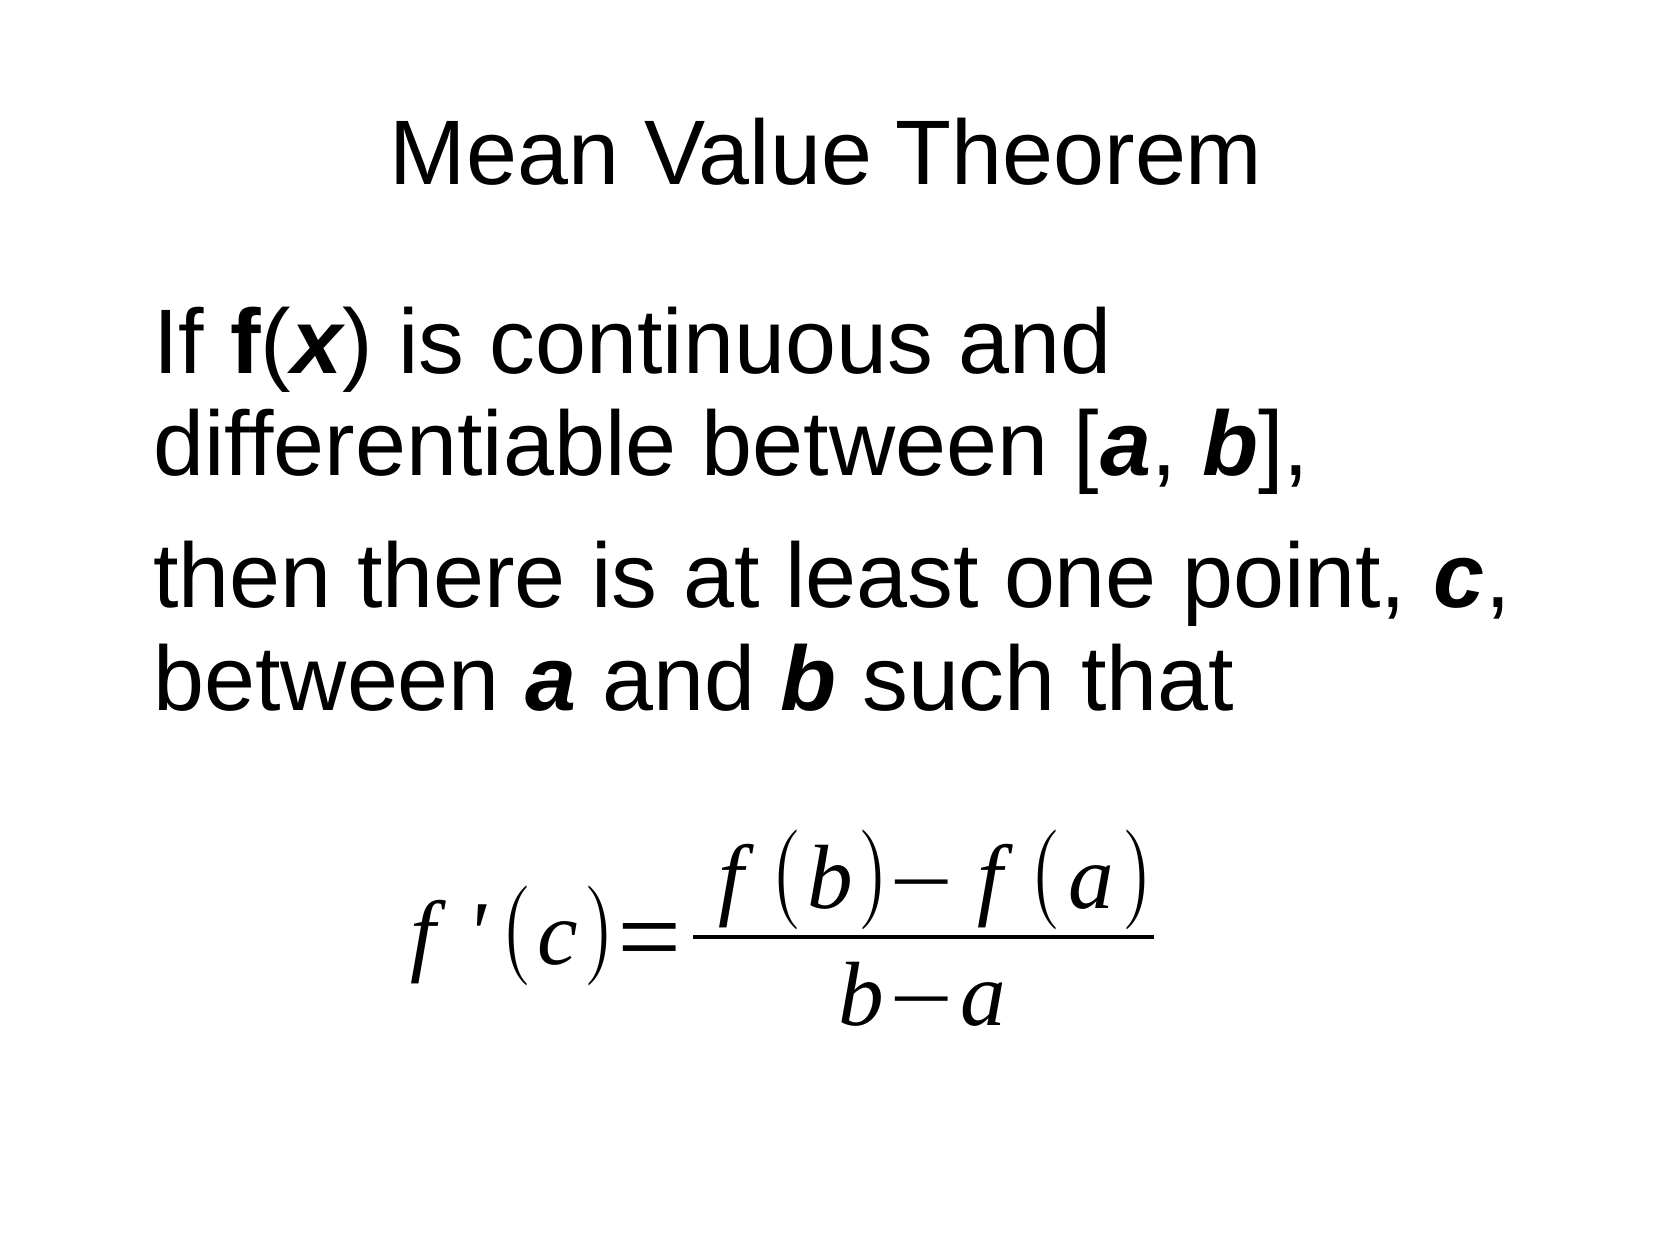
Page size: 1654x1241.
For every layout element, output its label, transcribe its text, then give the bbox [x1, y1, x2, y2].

chart [383, 826, 1165, 1046]
list If f(x) is continuous and differentiable between [a, b], then there is at least one point, c, between a and b such that [82, 290, 1571, 1201]
title Mean Value Theorem [82, 49, 1571, 257]
